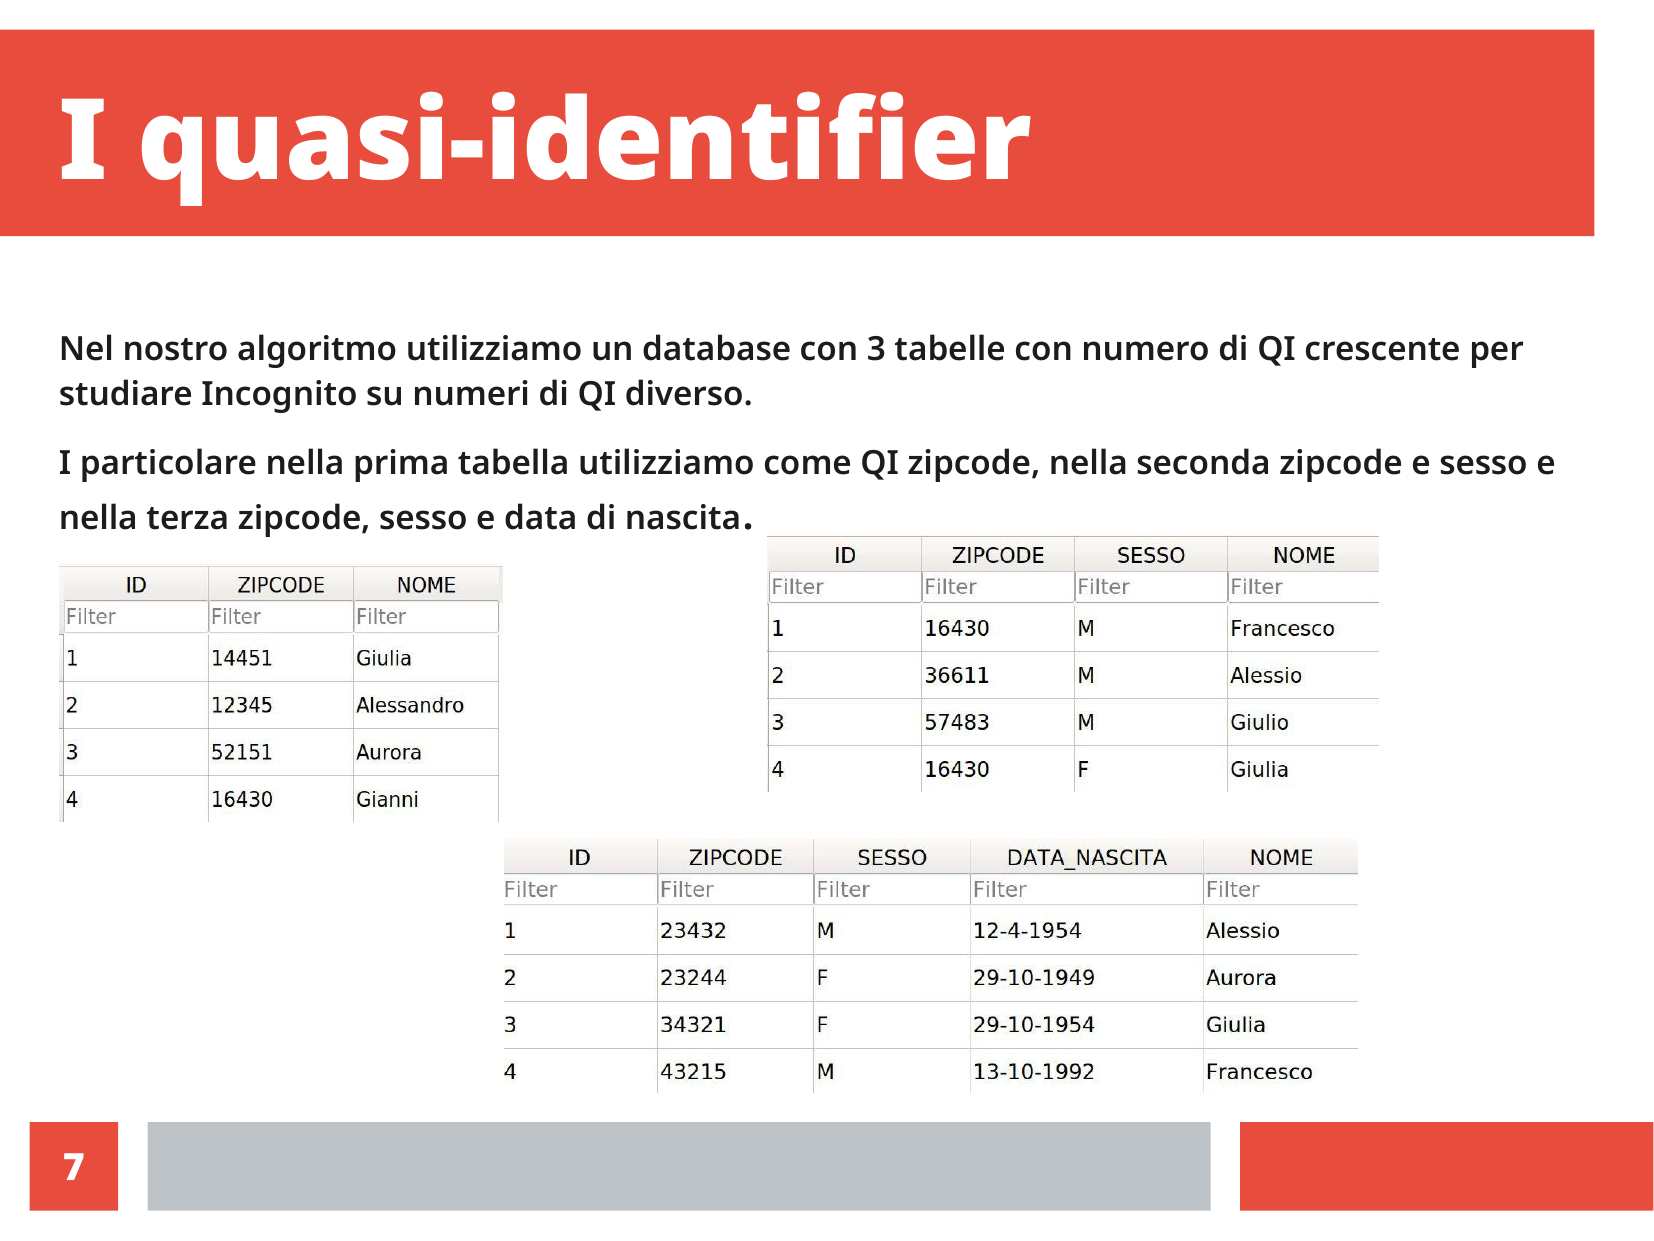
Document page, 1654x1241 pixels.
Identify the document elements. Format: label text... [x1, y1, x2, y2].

picture [504, 839, 1358, 1093]
list Nel nostro algoritmo utilizziamo un database con 3 tabelle con numero di QI crescente per studiare Incognito su numeri di QI diverso. I particolare nella prima tabella utilizziamo come QI zipcode, nella seconda zipcode e sesso e nella terza zipcode, sesso e data di nascita. [59, 324, 1565, 1093]
title I quasi-identifier [59, 59, 1595, 207]
picture [59, 563, 503, 822]
picture [767, 535, 1379, 792]
